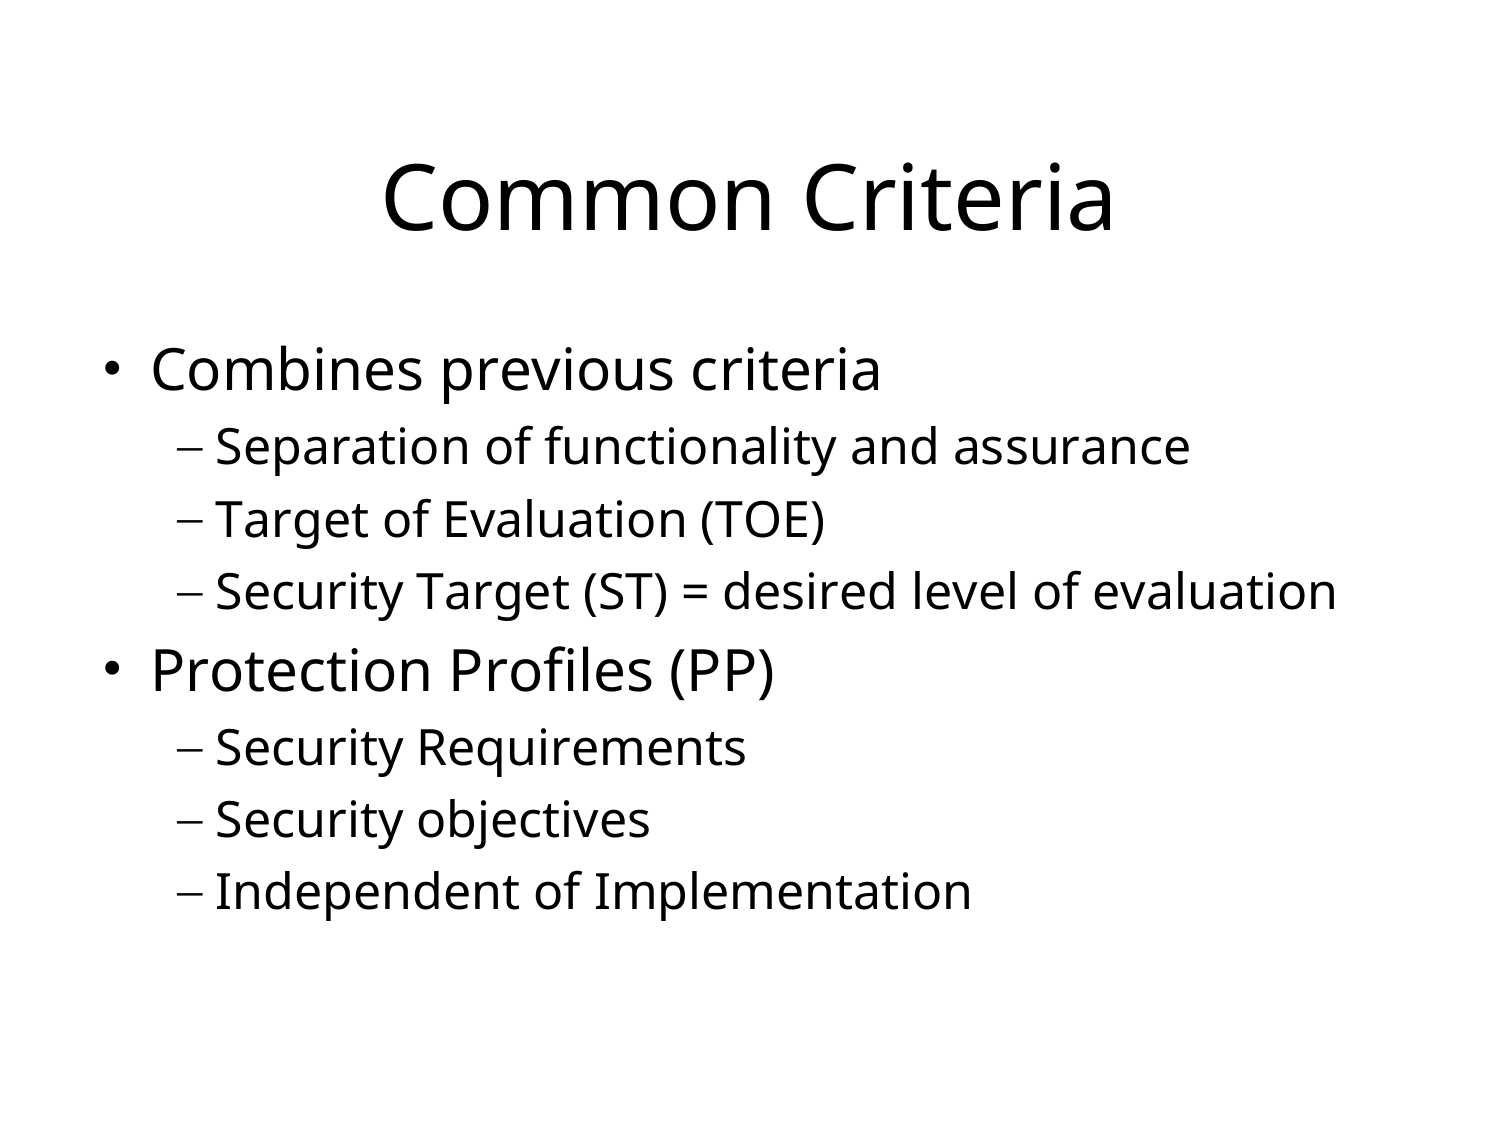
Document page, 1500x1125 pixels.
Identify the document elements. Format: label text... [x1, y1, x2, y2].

list Combines previous criteria Separation of functionality and assurance Target of Evaluation (TOE)‏ Security Target (ST) = desired level of evaluation Protection Profiles (PP)‏ Security Requirements Security objectives Independent of Implementation [87, 324, 1426, 1000]
title Common Criteria [112, 99, 1388, 288]
